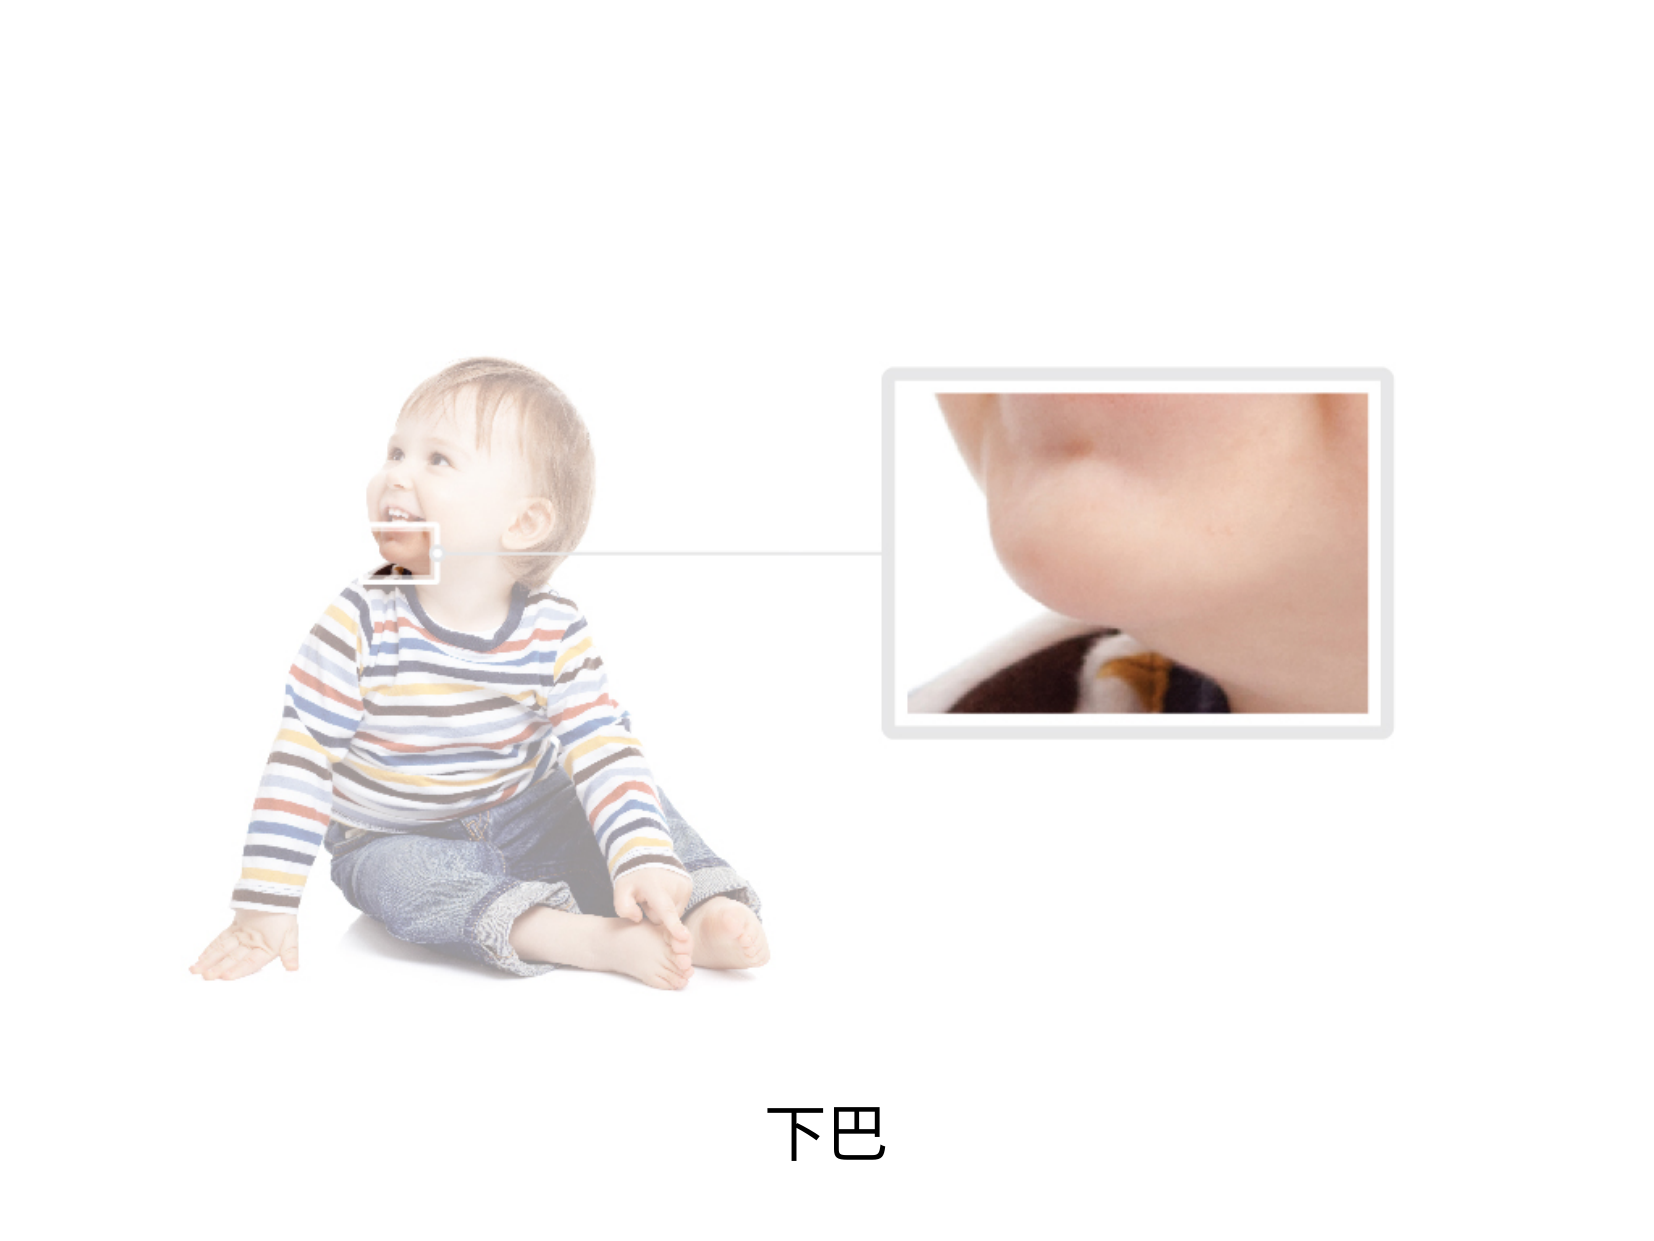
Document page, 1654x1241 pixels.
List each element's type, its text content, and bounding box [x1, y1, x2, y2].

picture [0, 0, 1654, 1241]
title 下巴 [82, 1025, 1571, 1233]
